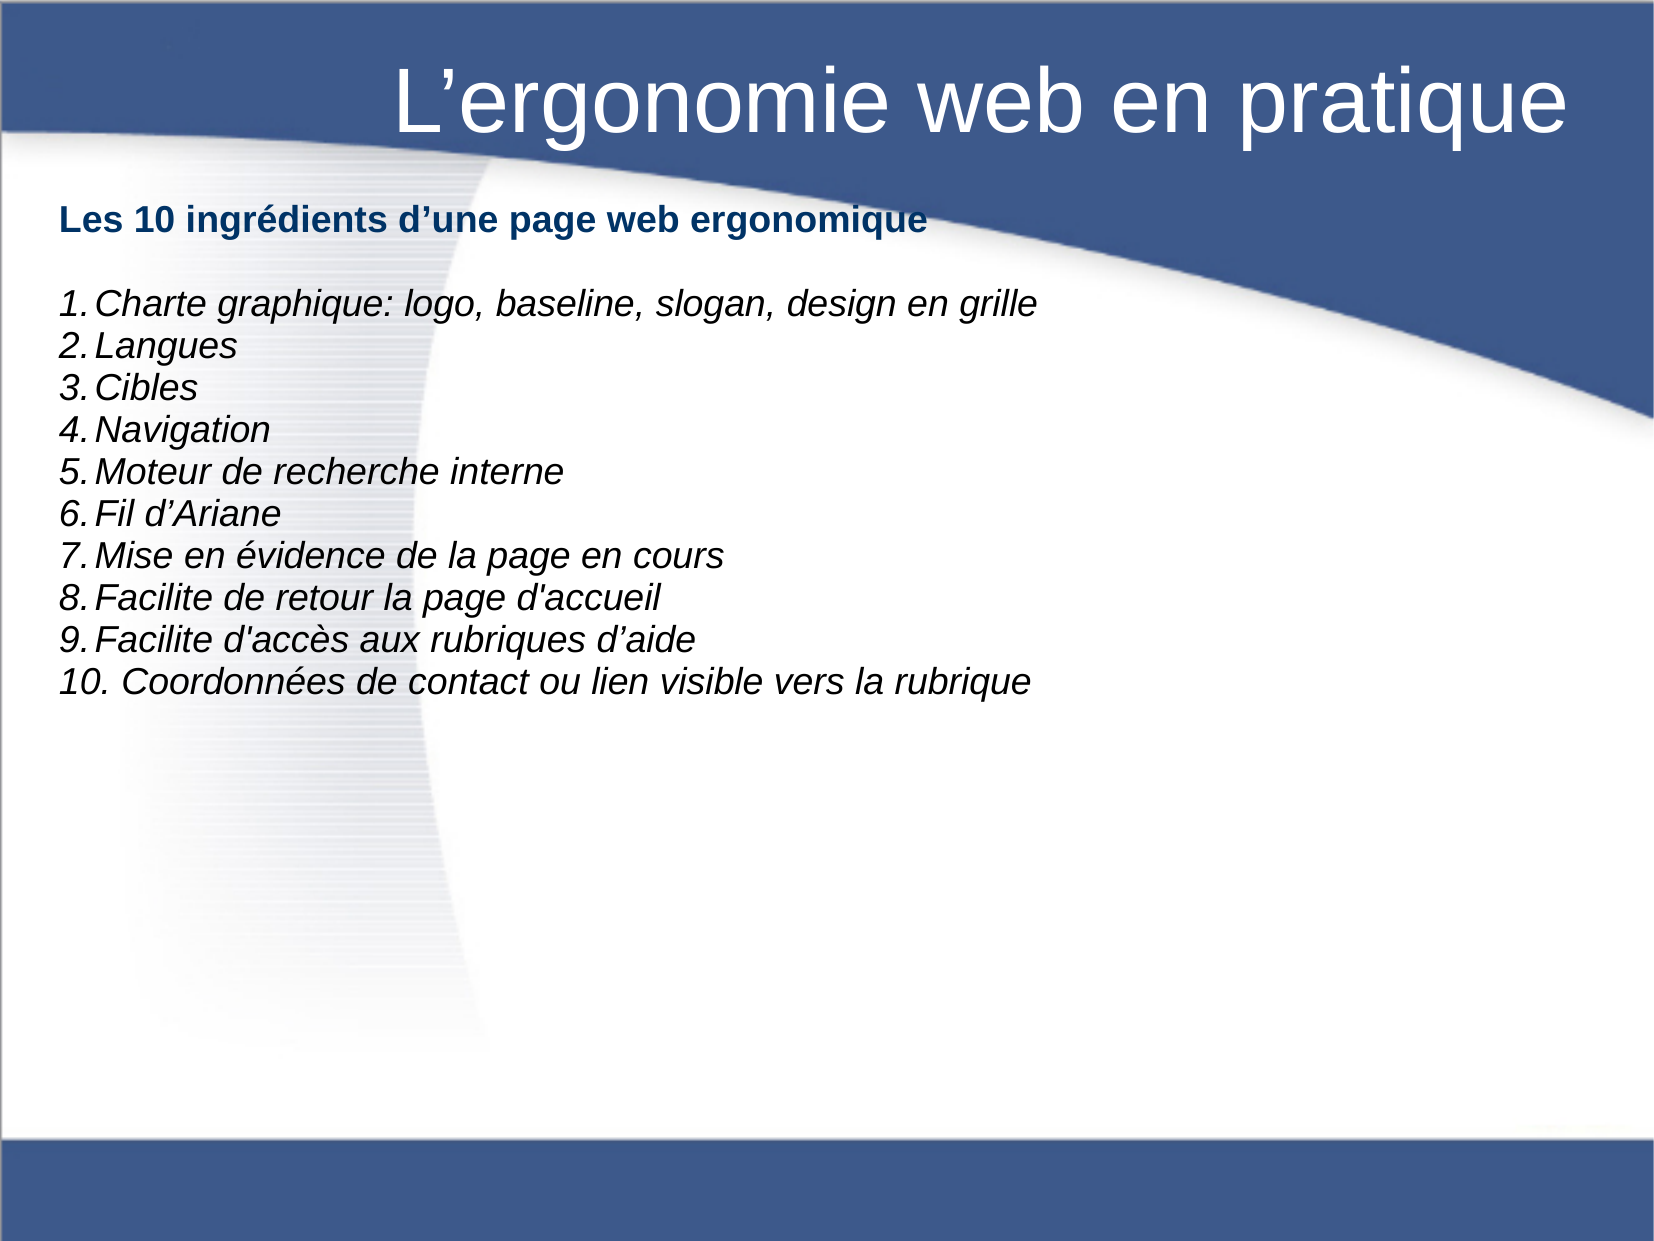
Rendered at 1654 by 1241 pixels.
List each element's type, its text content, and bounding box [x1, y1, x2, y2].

title L’ergonomie web en pratique [82, 49, 1571, 198]
picture [0, 0, 1654, 1241]
text_box Les 10 ingrédients d’une page web ergonomique Charte graphique: logo, baseline, slogan, design en grille Langues Cibles Navigation Moteur de recherche interne Fil d’Ariane Mise en évidence de la page en cours Facilite de retour la page d'accueil Facilite d'accès aux rubriques d’aide Coordonnées de contact ou lien visible vers la rubrique [59, 198, 1583, 1146]
